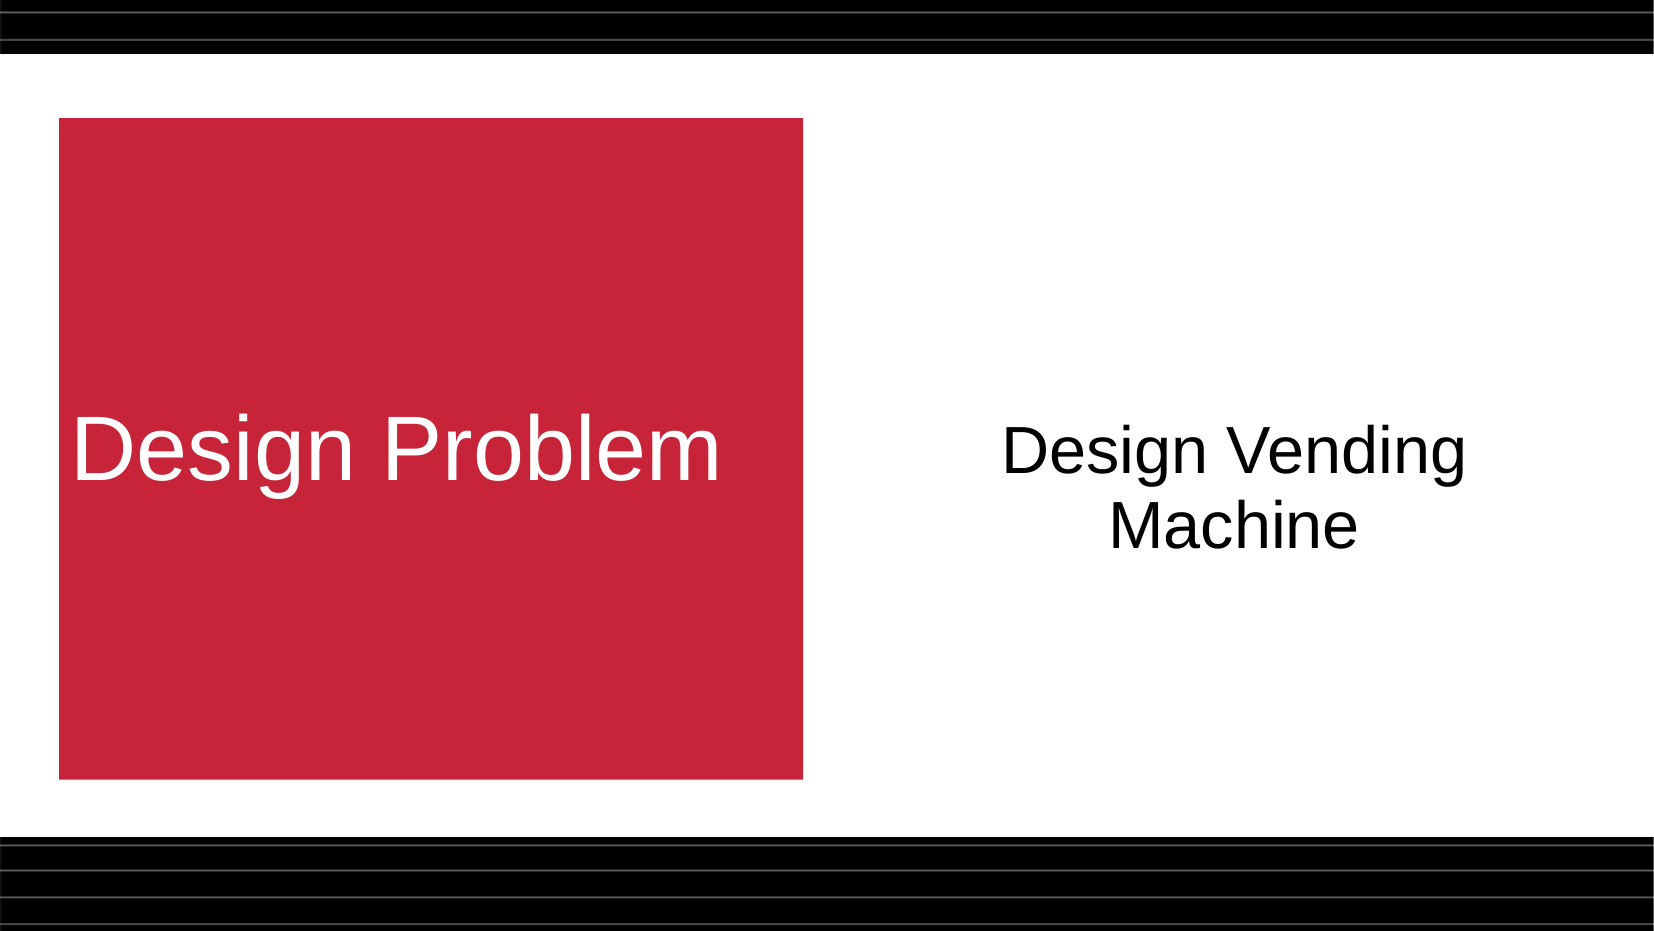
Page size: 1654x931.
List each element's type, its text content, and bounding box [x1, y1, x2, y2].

picture [0, 0, 1654, 54]
title Design Problem [59, 118, 804, 780]
picture [0, 837, 1654, 931]
subtitle Design Vending Machine [874, 413, 1595, 563]
